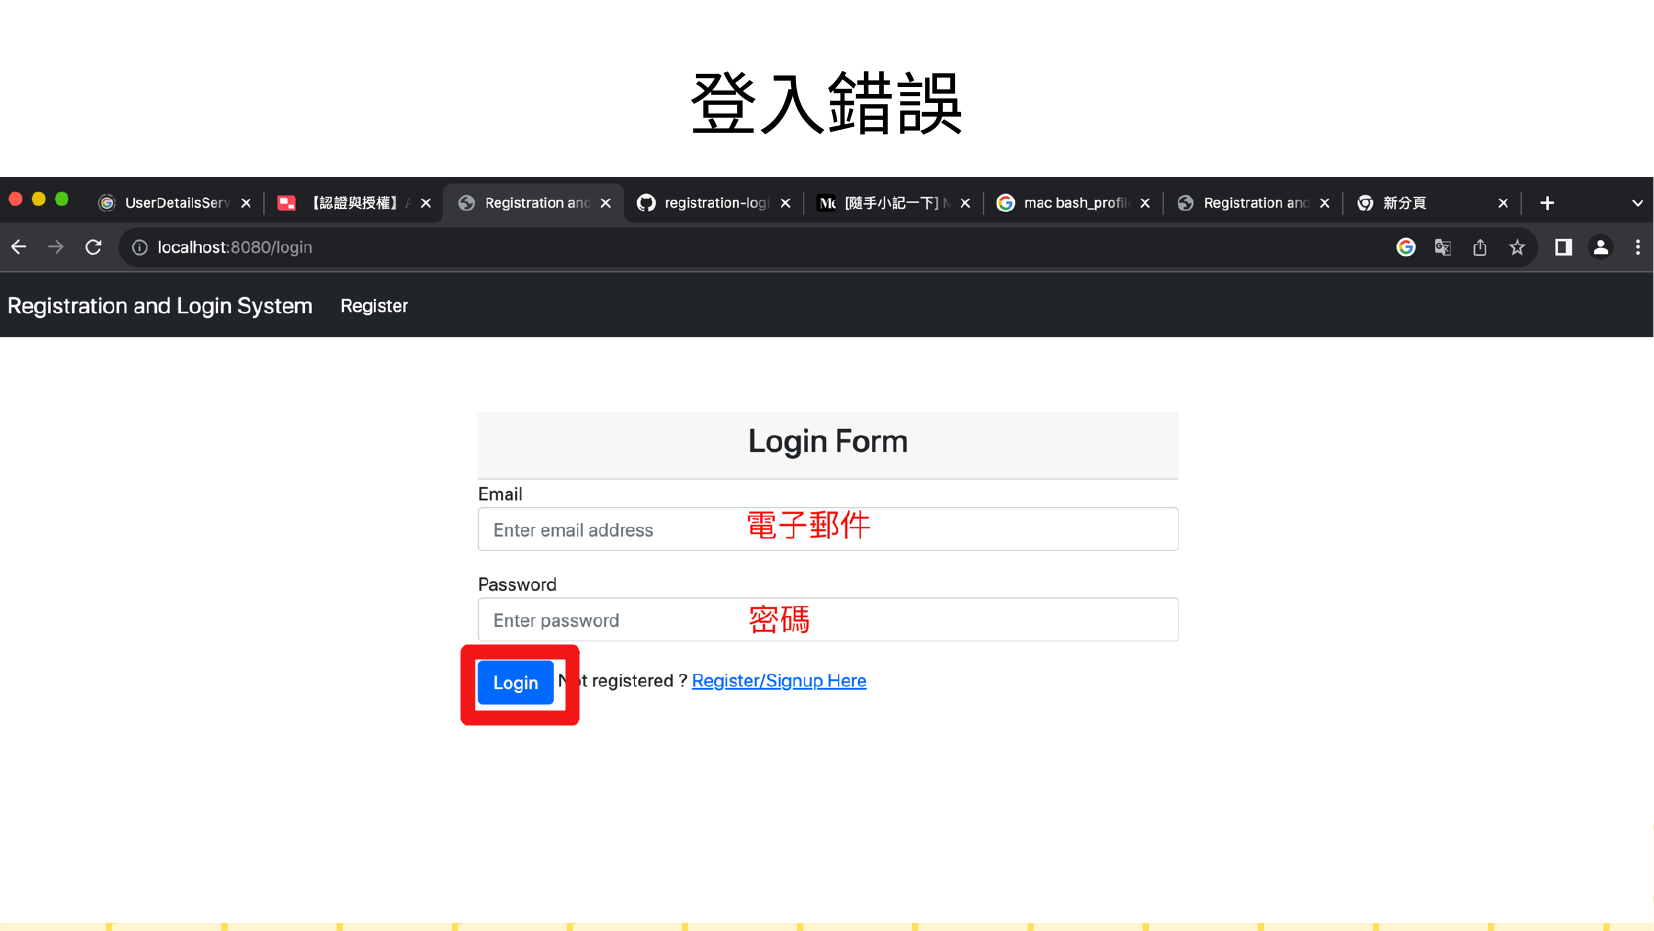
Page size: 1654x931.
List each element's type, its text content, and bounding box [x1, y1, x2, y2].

title 登入錯誤 [88, 29, 1565, 177]
picture [0, 177, 1654, 923]
